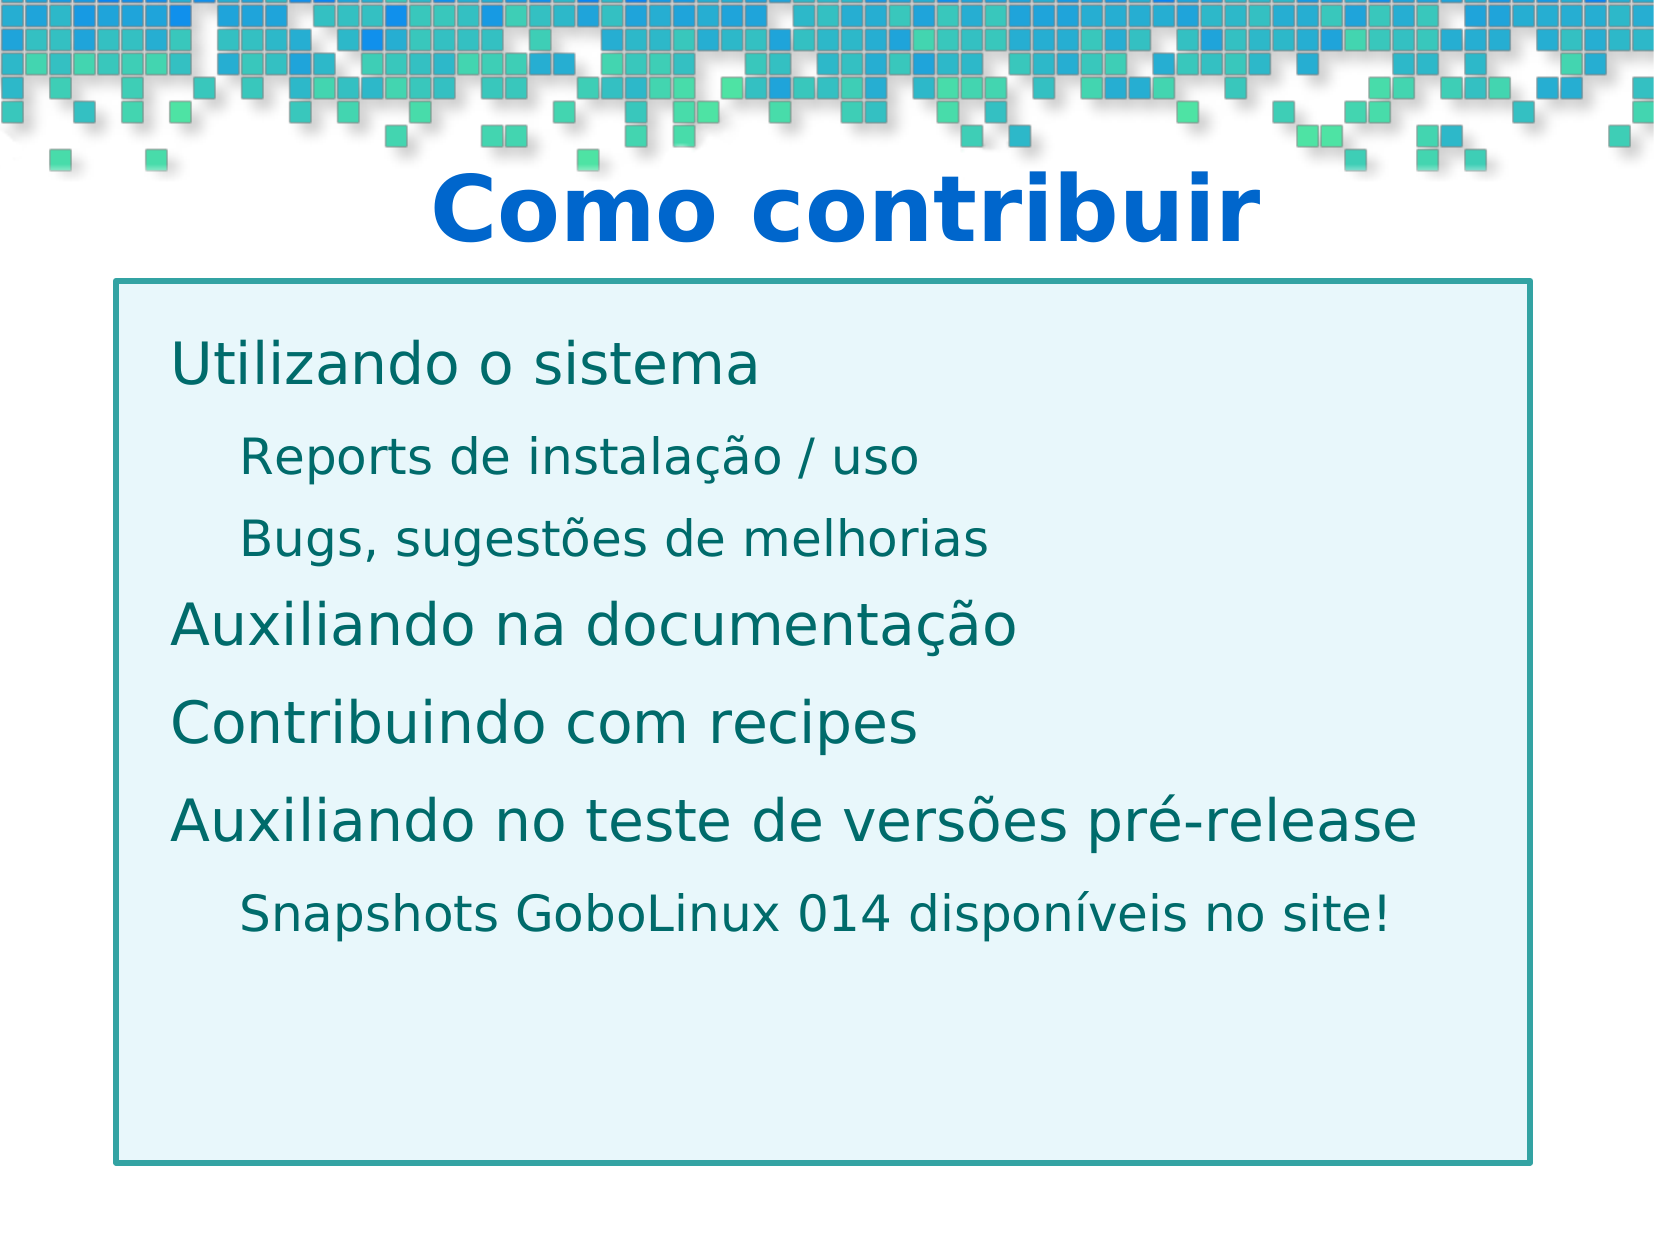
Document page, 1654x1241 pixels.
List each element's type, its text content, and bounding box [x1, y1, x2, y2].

list Utilizando o sistema Reports de instalação / uso Bugs, sugestões de melhorias Auxiliando na documentação Contribuindo com recipes Auxiliando no teste de versões pré-release Snapshots GoboLinux 014 disponíveis no site! [145, 330, 1479, 1079]
title Como contribuir [112, 132, 1581, 287]
picture [0, 0, 1654, 185]
